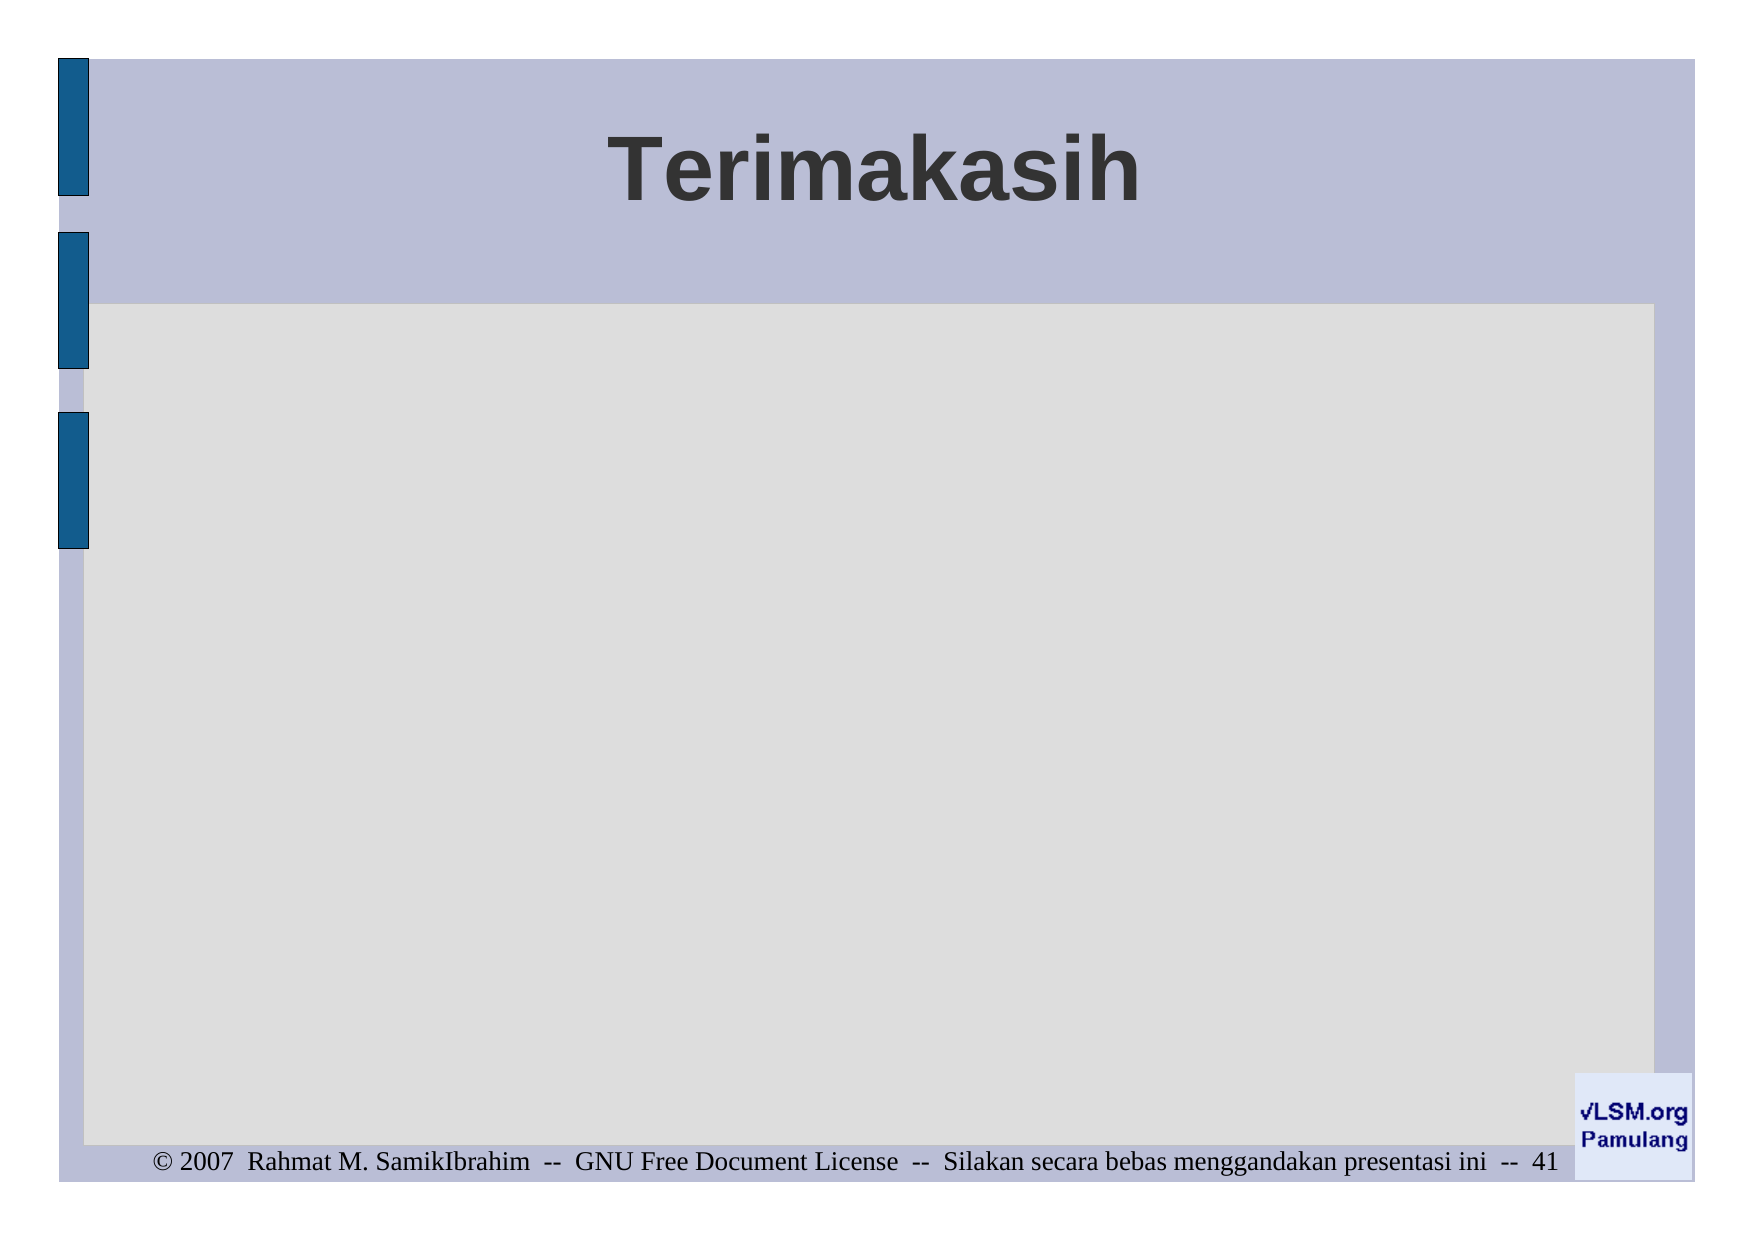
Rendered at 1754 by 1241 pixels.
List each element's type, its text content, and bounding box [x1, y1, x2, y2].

title Terimakasih [95, 74, 1655, 263]
picture [1575, 1073, 1692, 1180]
